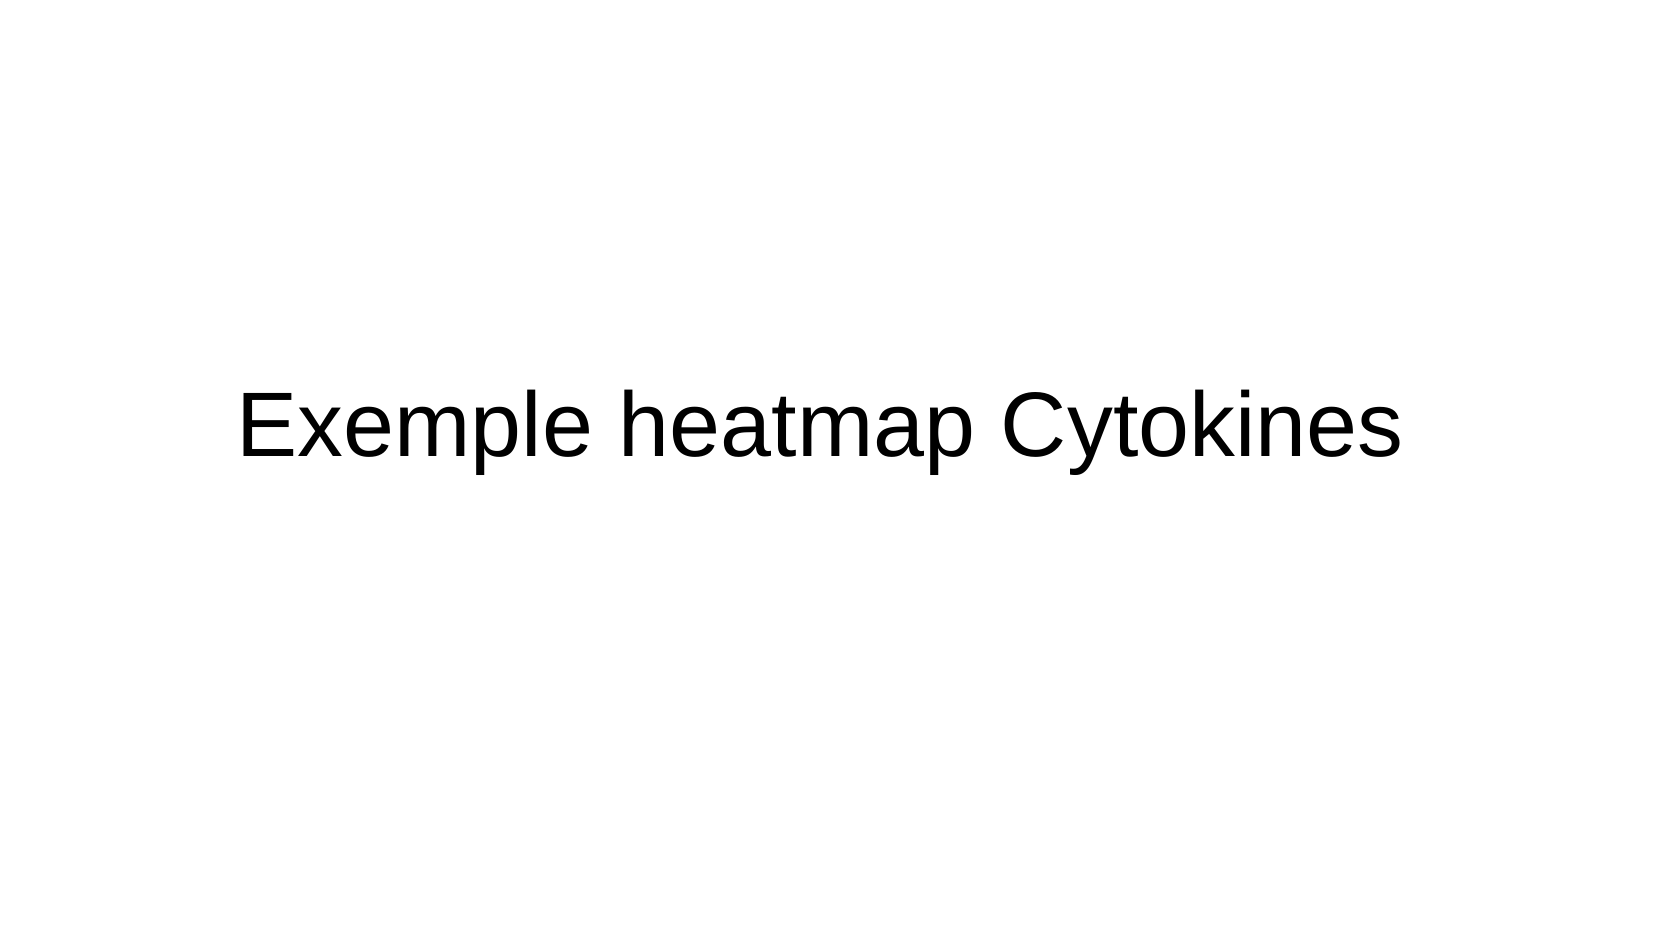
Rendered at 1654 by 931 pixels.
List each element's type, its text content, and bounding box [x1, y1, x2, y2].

title Exemple heatmap Cytokines [76, 346, 1565, 502]
